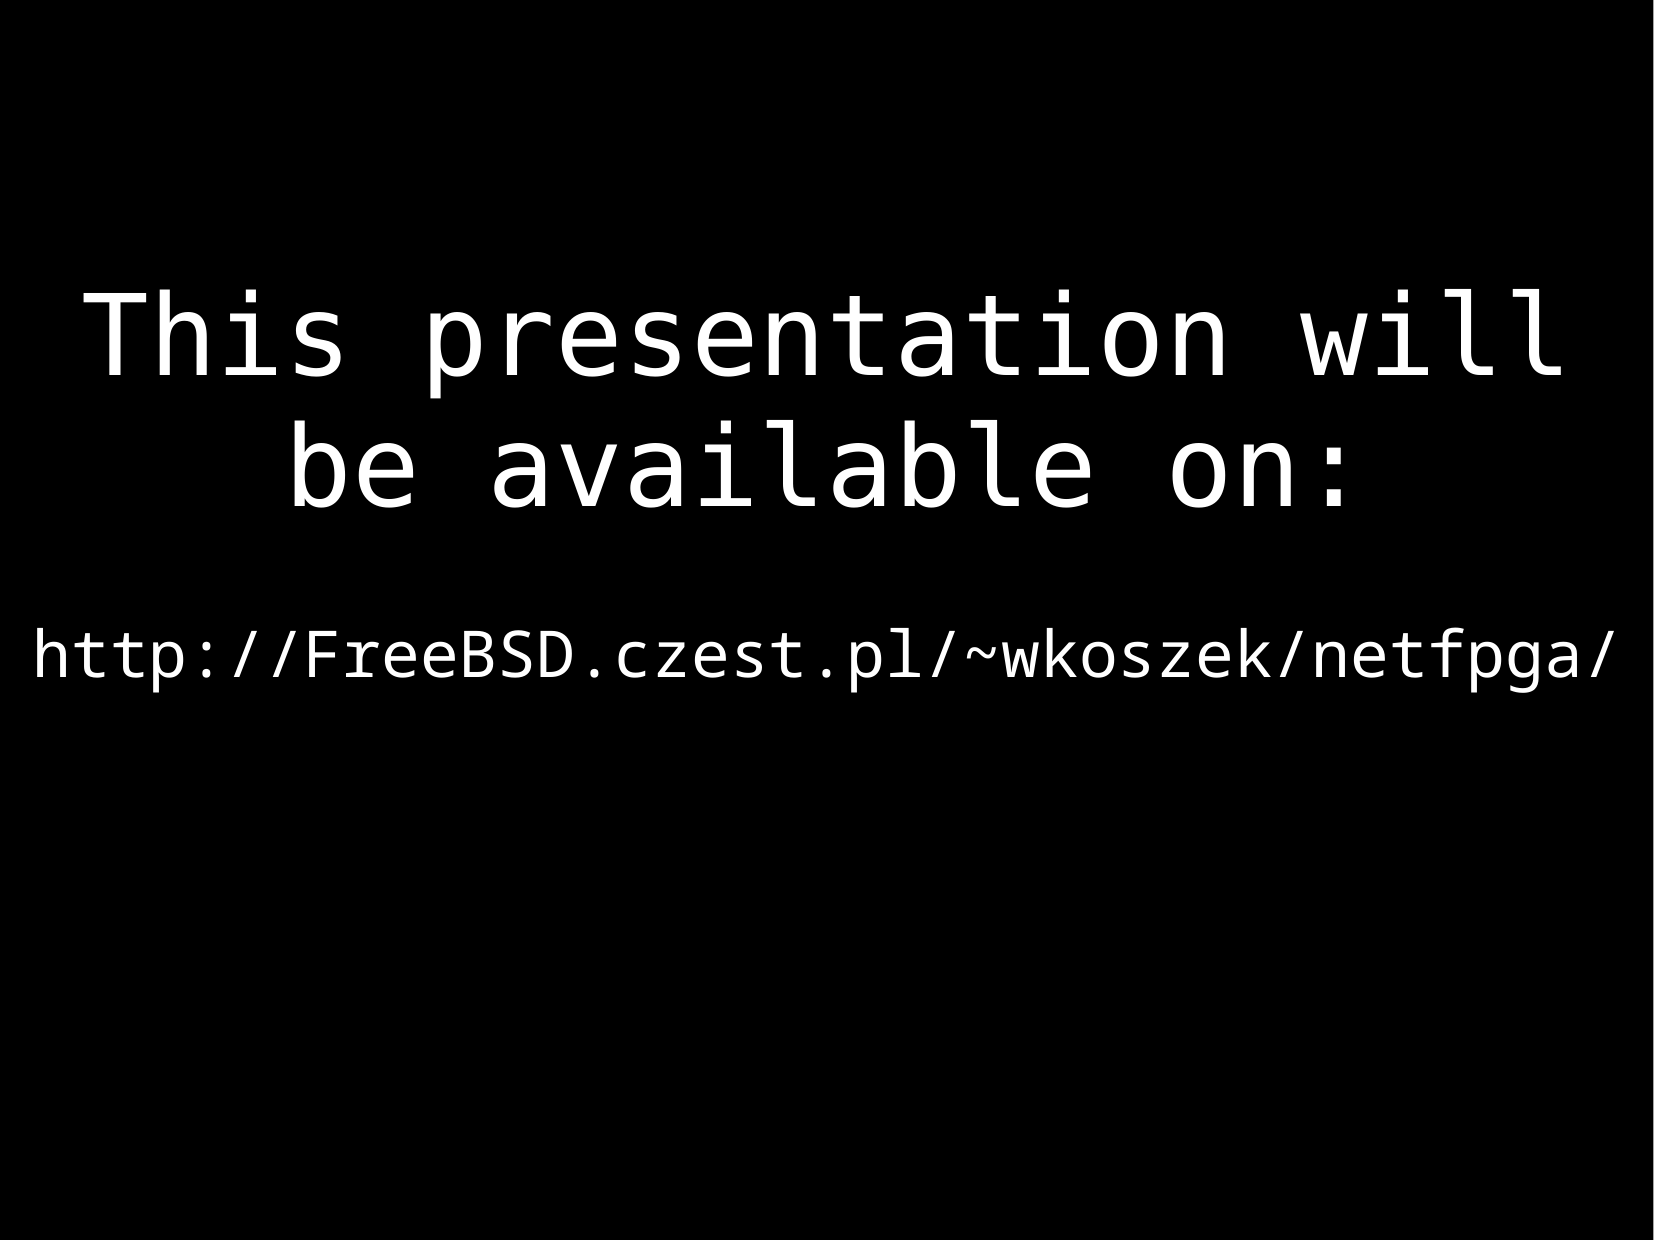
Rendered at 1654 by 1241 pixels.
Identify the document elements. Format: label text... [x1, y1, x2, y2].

text_box This presentation will be available on: http://FreeBSD.czest.pl/~wkoszek/netfpga/ [0, 263, 1654, 691]
